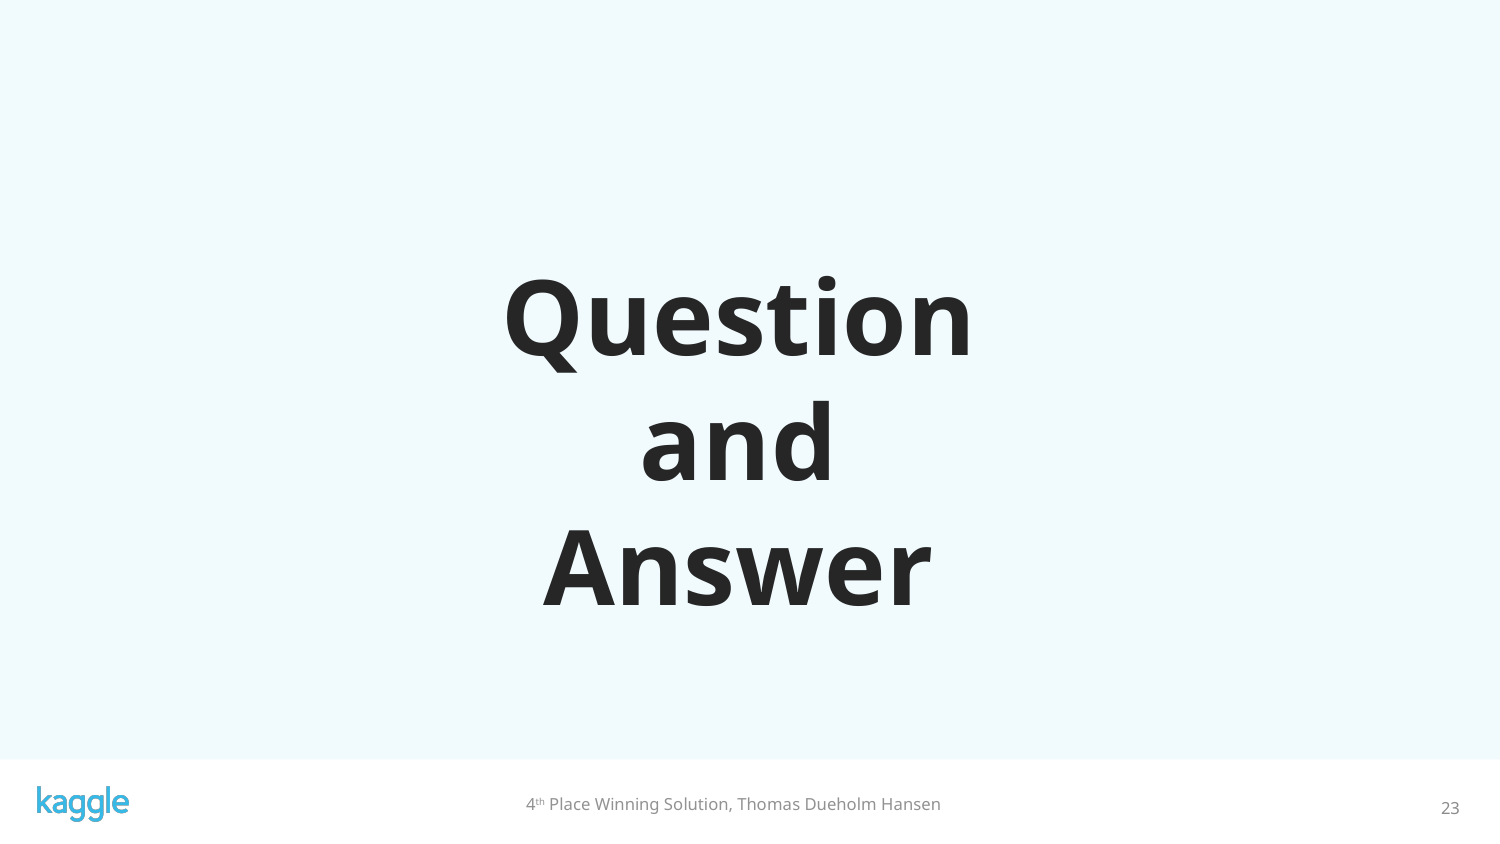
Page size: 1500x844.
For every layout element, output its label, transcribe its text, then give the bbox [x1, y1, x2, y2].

text_box Question and Answer [416, 243, 1061, 634]
picture [37, 786, 129, 822]
slide_number <number> [1137, 786, 1475, 832]
text_box [0, 0, 1500, 760]
